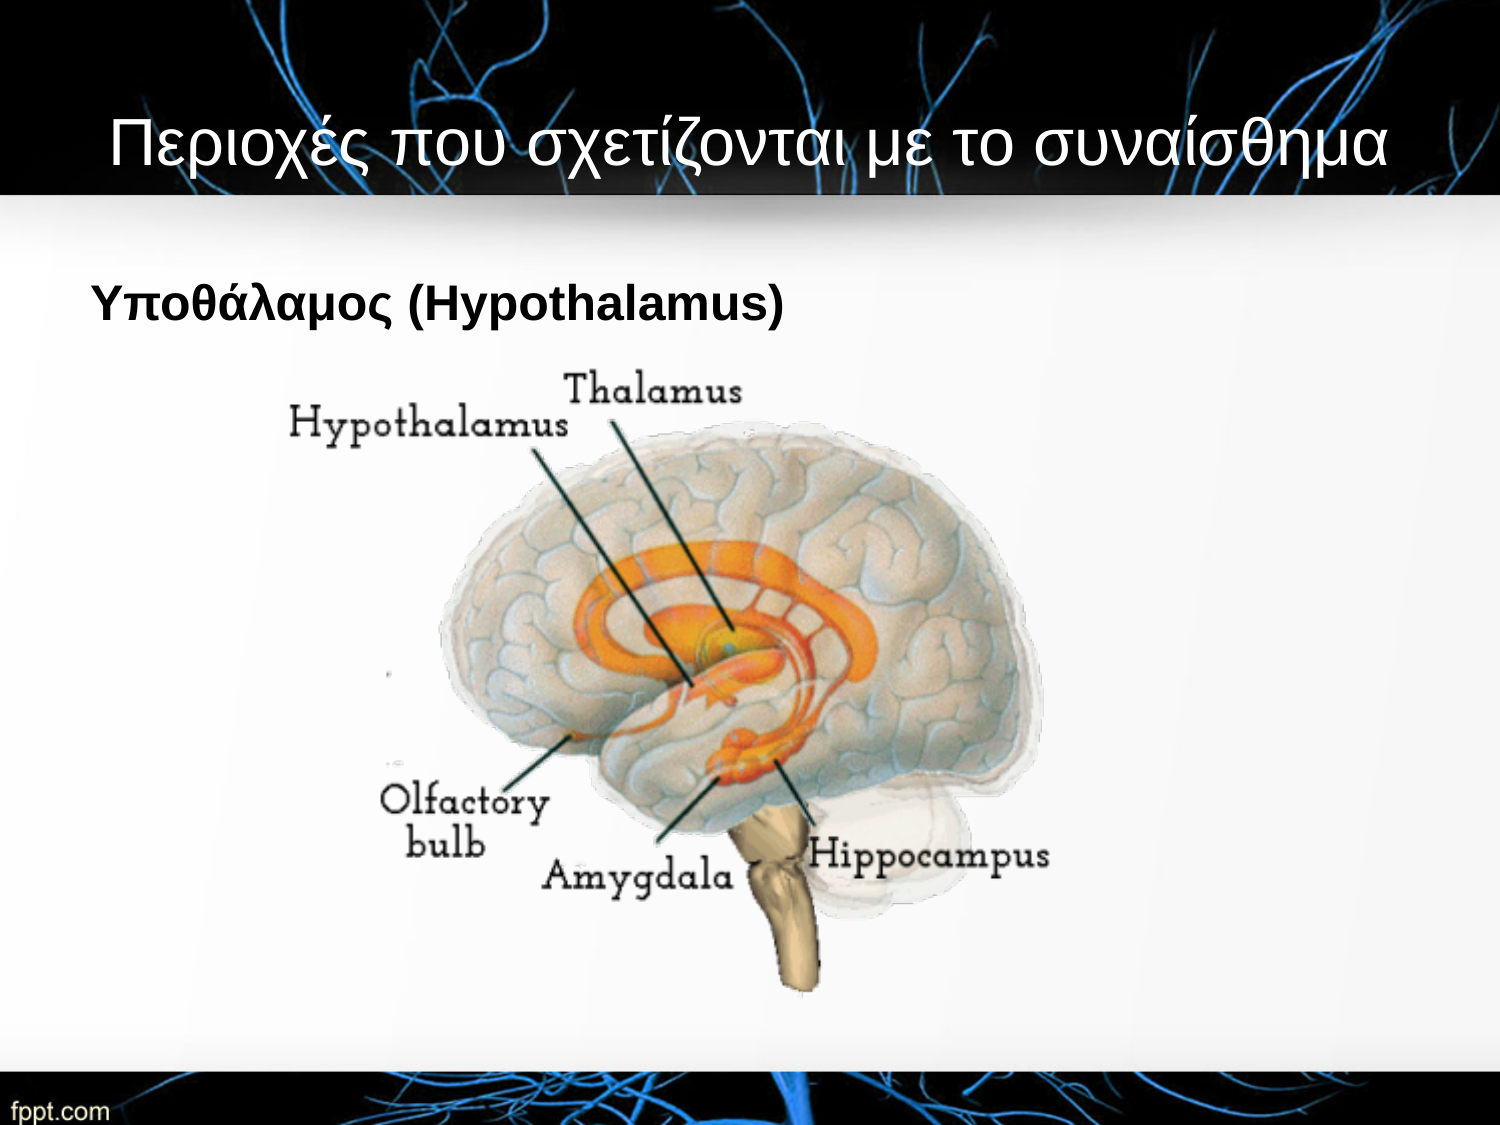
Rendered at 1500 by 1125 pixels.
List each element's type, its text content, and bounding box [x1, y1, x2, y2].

title Περιοχές που σχετίζονται με το συναίσθημα [75, 45, 1425, 233]
list Υποθάλαμος (Hypothalamus) [75, 262, 1425, 1005]
picture [0, 0, 1500, 1125]
